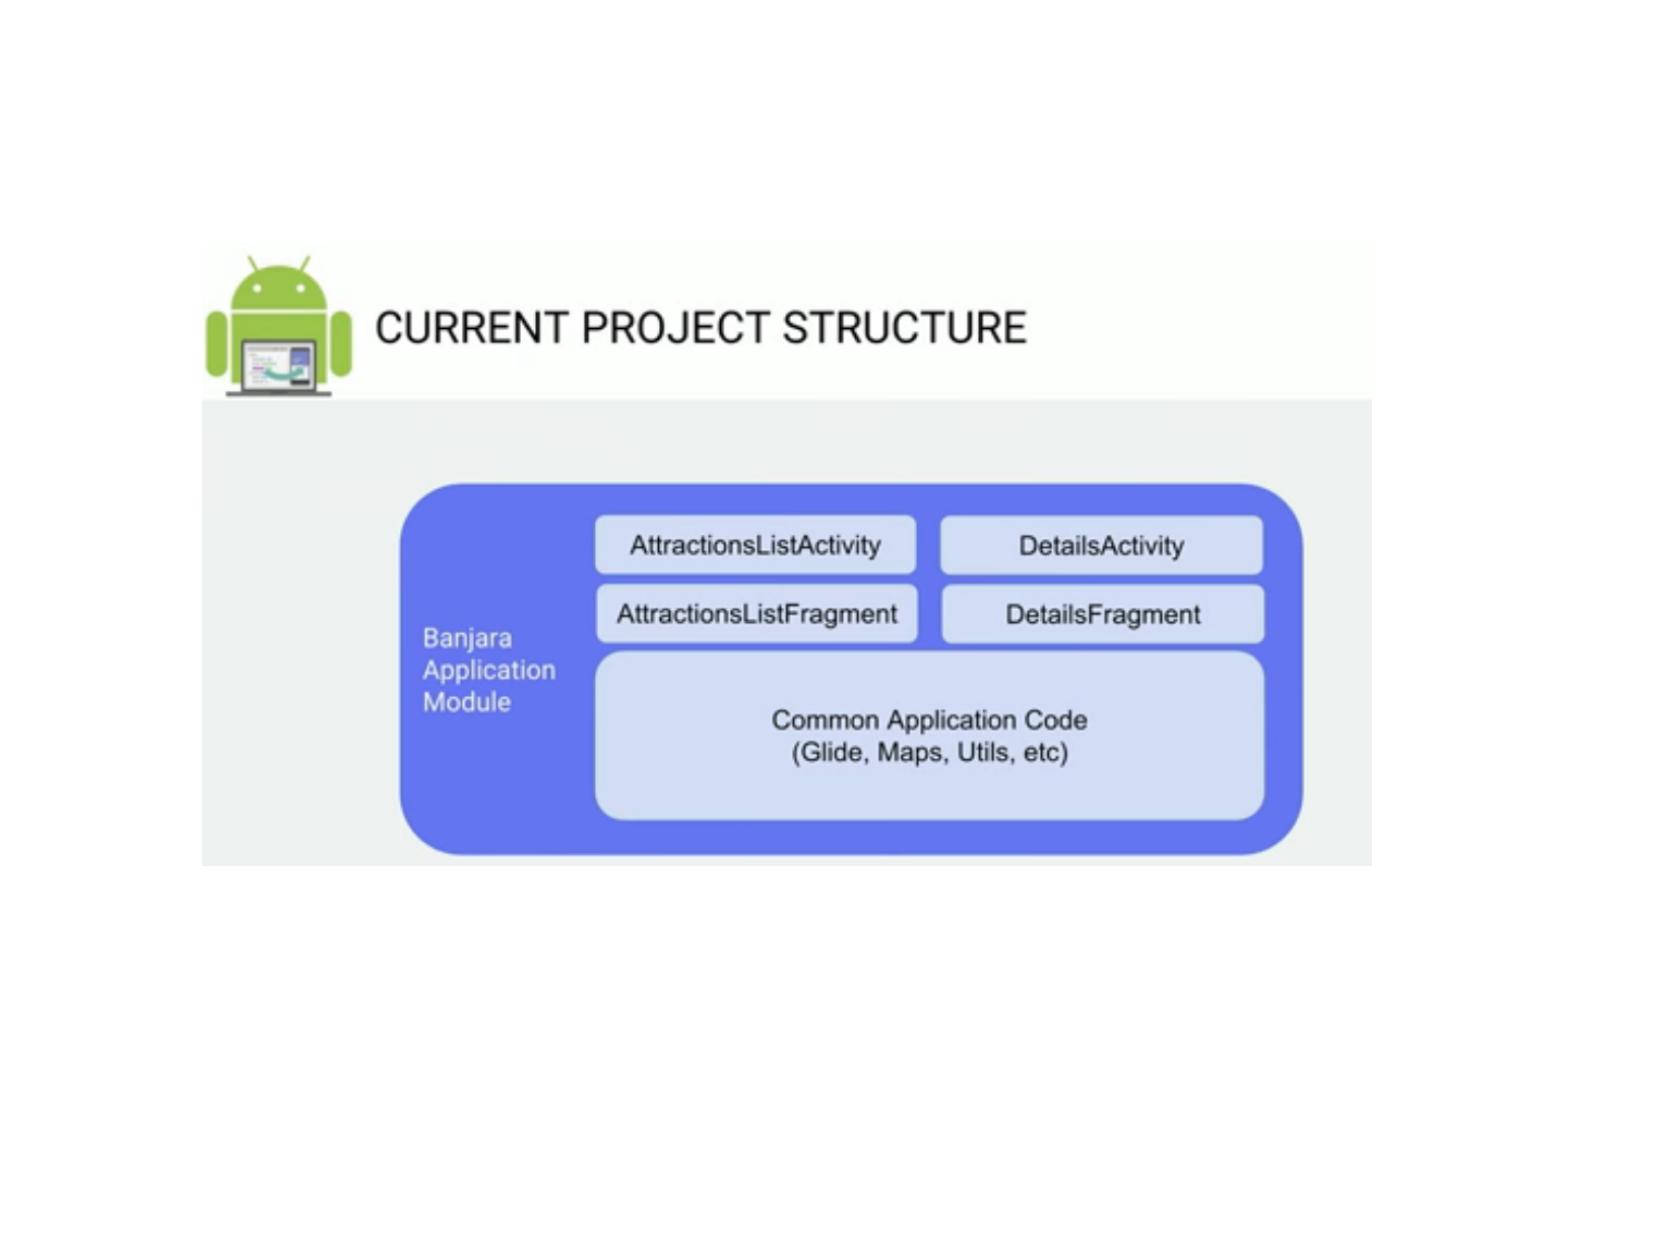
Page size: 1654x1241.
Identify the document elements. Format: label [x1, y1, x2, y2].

picture [202, 243, 1372, 866]
